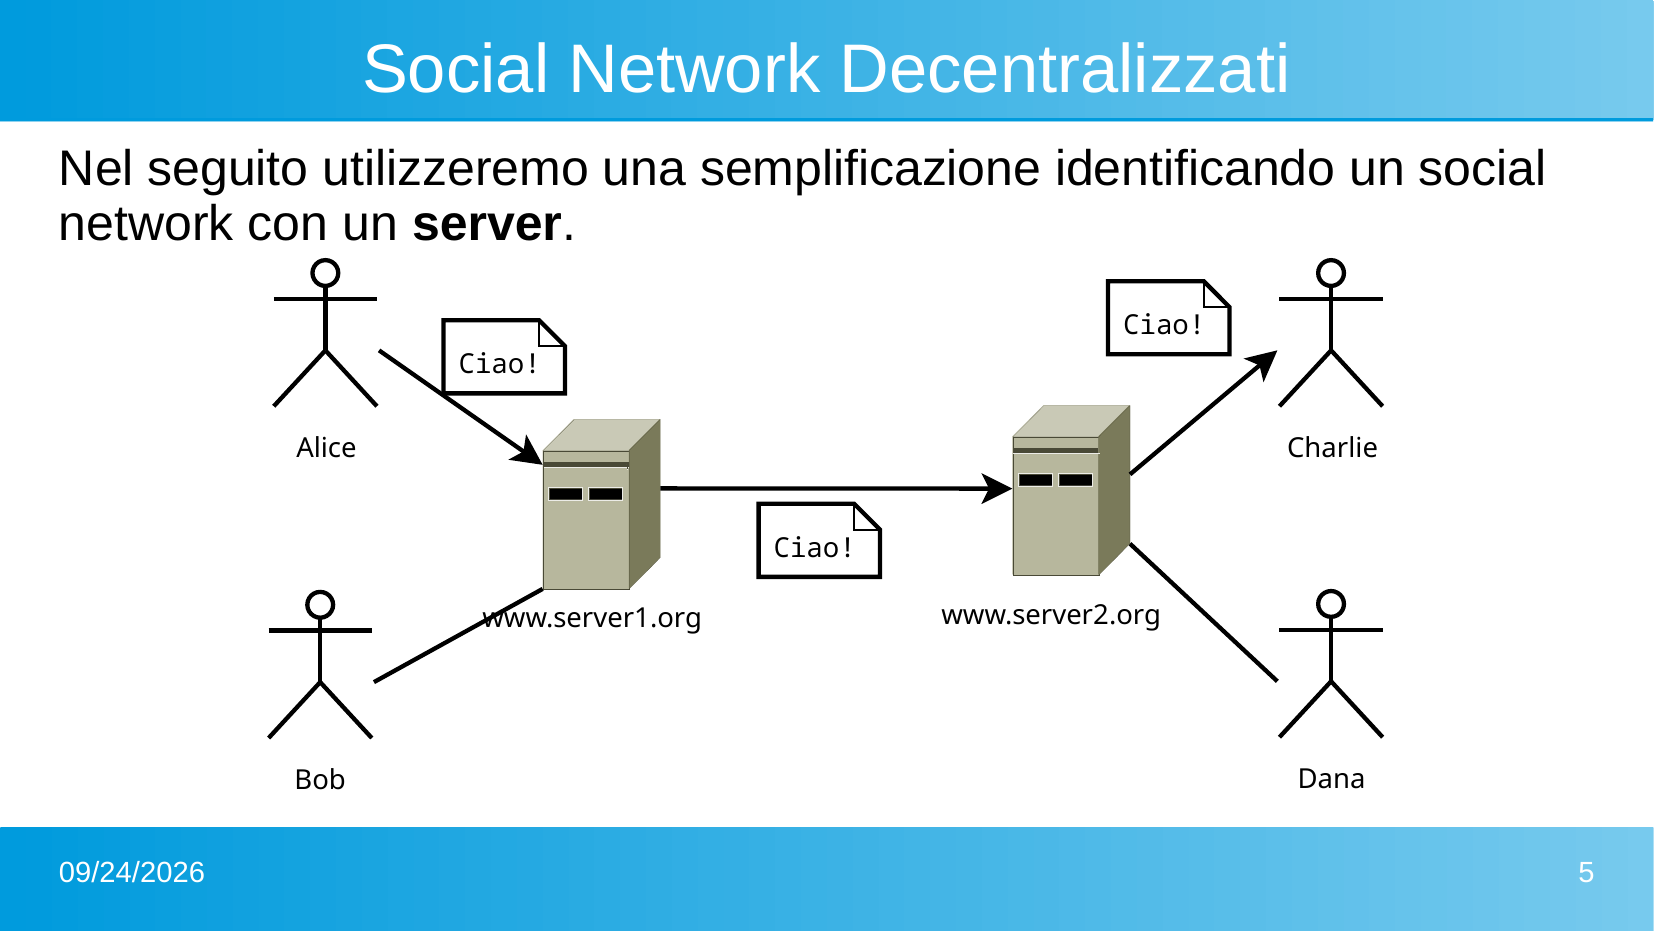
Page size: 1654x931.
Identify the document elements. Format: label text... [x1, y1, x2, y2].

title Social Network Decentralizzati [59, 29, 1595, 108]
list Nel seguito utilizzeremo una semplificazione identificando un social network con un server. [59, 139, 1595, 263]
picture [262, 225, 1388, 809]
